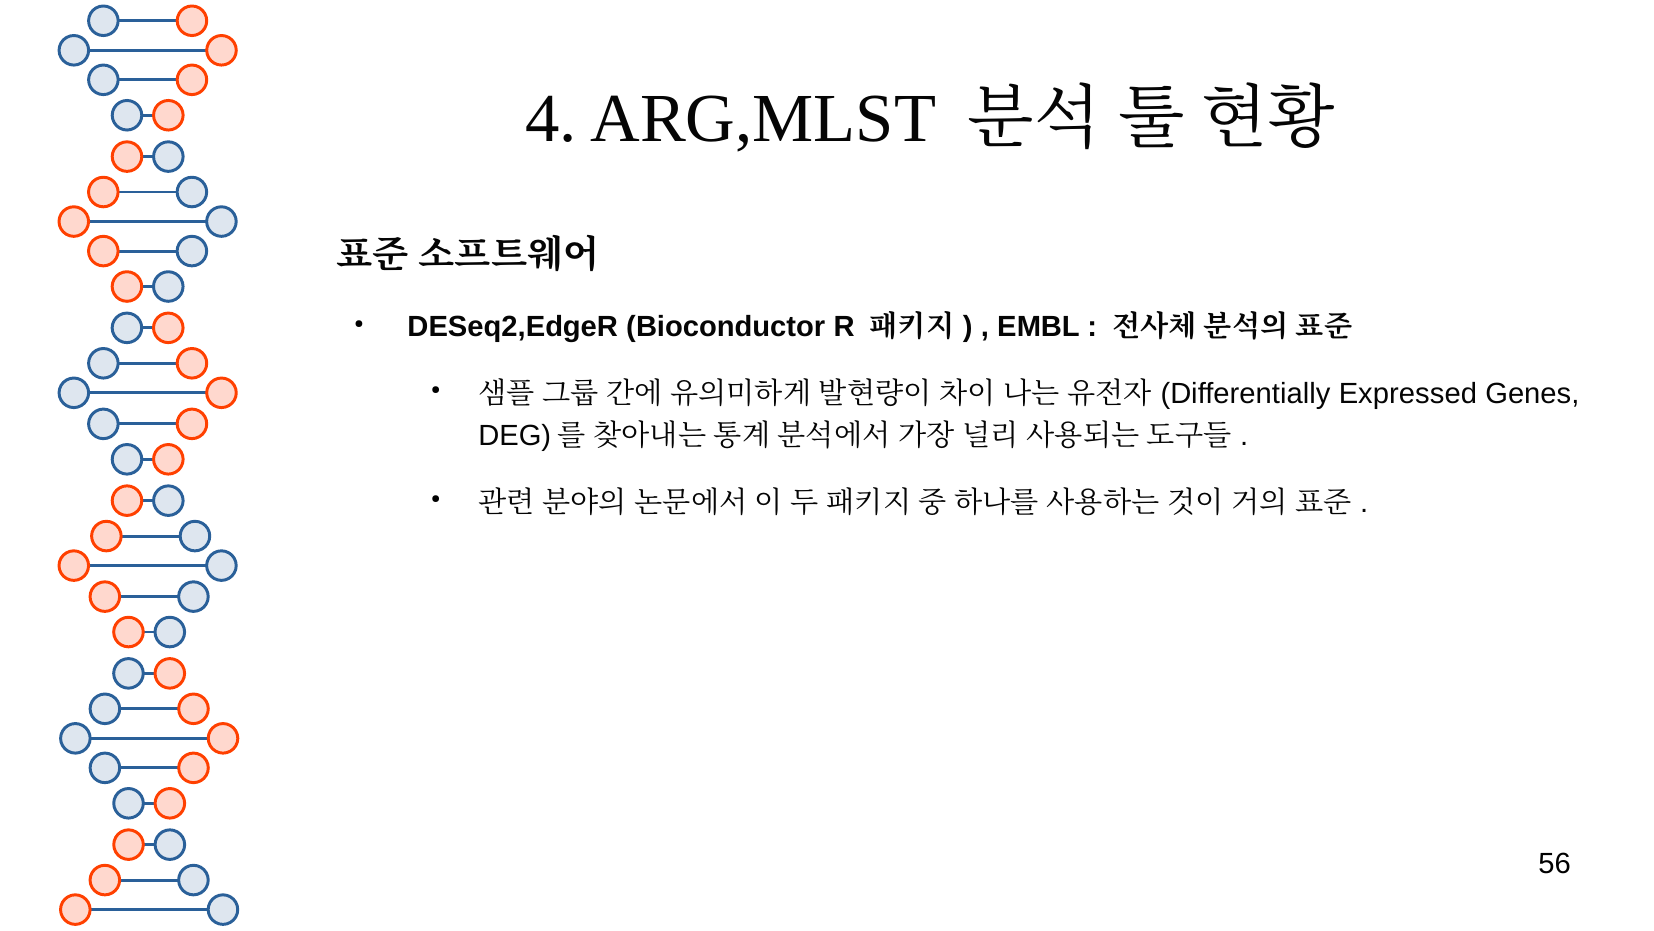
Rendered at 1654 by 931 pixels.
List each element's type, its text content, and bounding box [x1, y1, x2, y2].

list 표준 소프트웨어 DESeq2,EdgeR (Bioconductor R 패키지) , EMBL : 전사체 분석의 표준 샘플 그룹 간에 유의미하게 발현량이 차이 나는 유전자(Differentially Expressed Genes, DEG)를 찾아내는 통계 분석에서 가장 널리 사용되는 도구들. 관련 분야의 논문에서 이 두 패키지 중 하나를 사용하는 것이 거의 표준. [265, 224, 1595, 863]
title 4. ARG,MLST 분석 툴 현황 [265, 35, 1595, 189]
